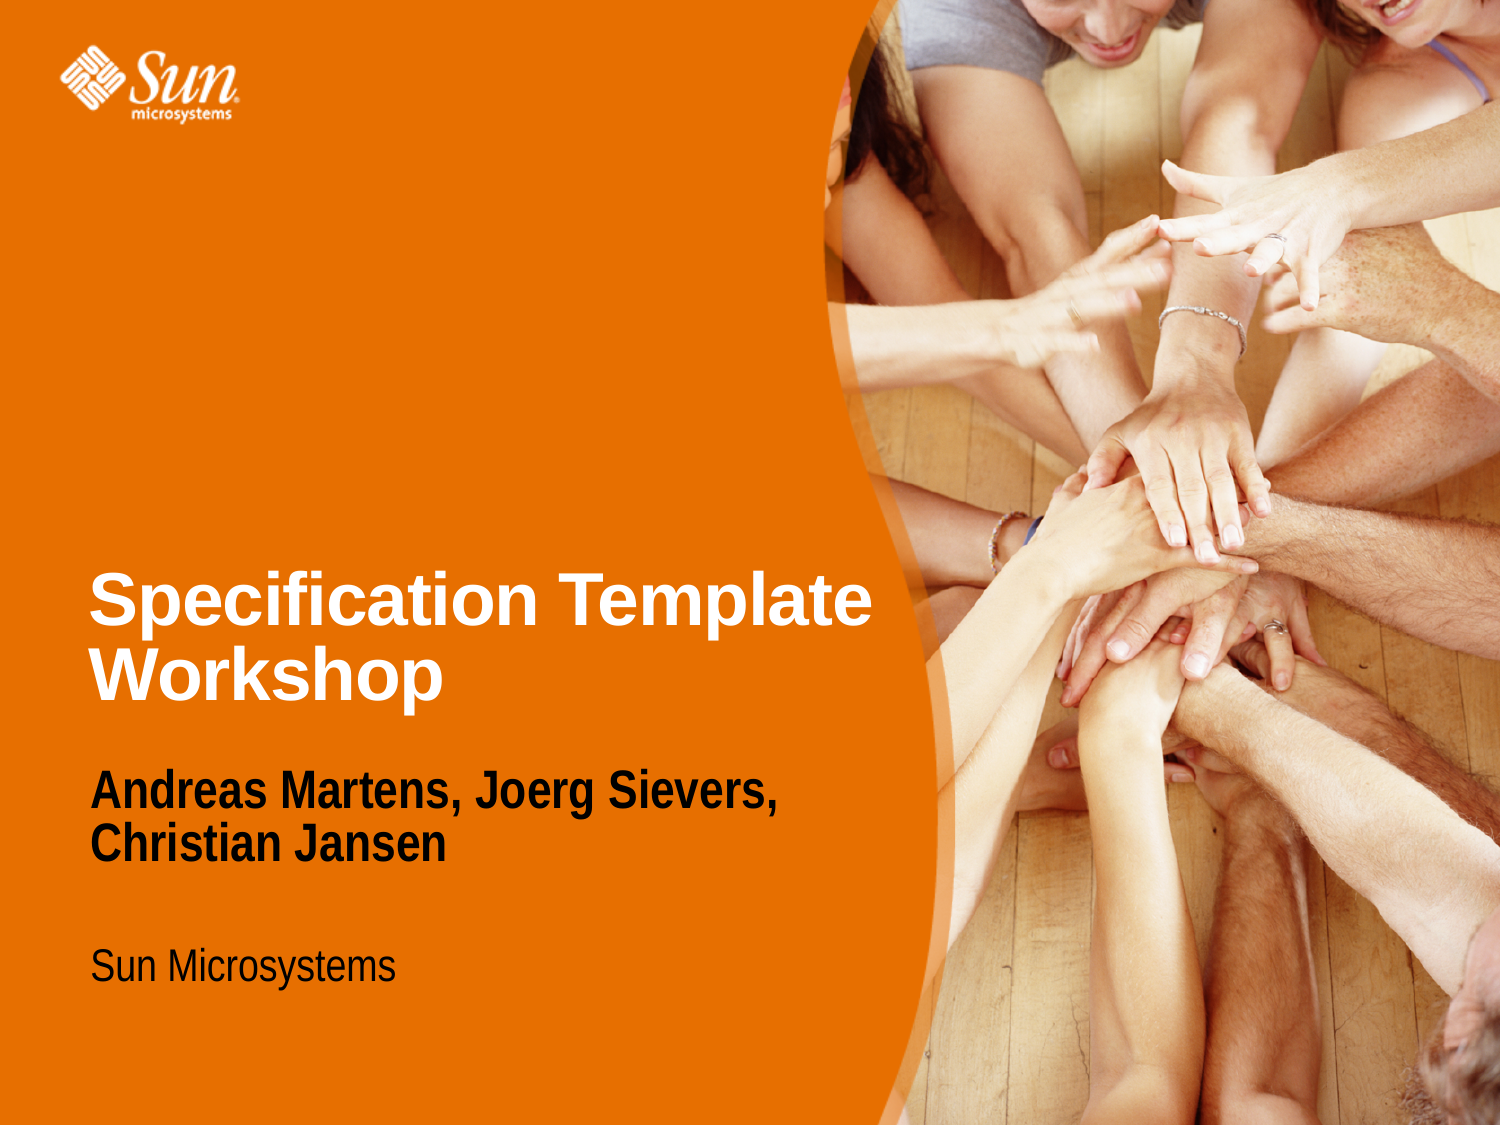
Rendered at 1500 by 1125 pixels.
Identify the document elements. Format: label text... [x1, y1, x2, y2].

title Specification Template Workshop [88, 470, 908, 716]
picture [0, 0, 1500, 1125]
list Andreas Martens, Joerg Sievers, Christian Jansen Sun Microsystems [90, 766, 1080, 998]
